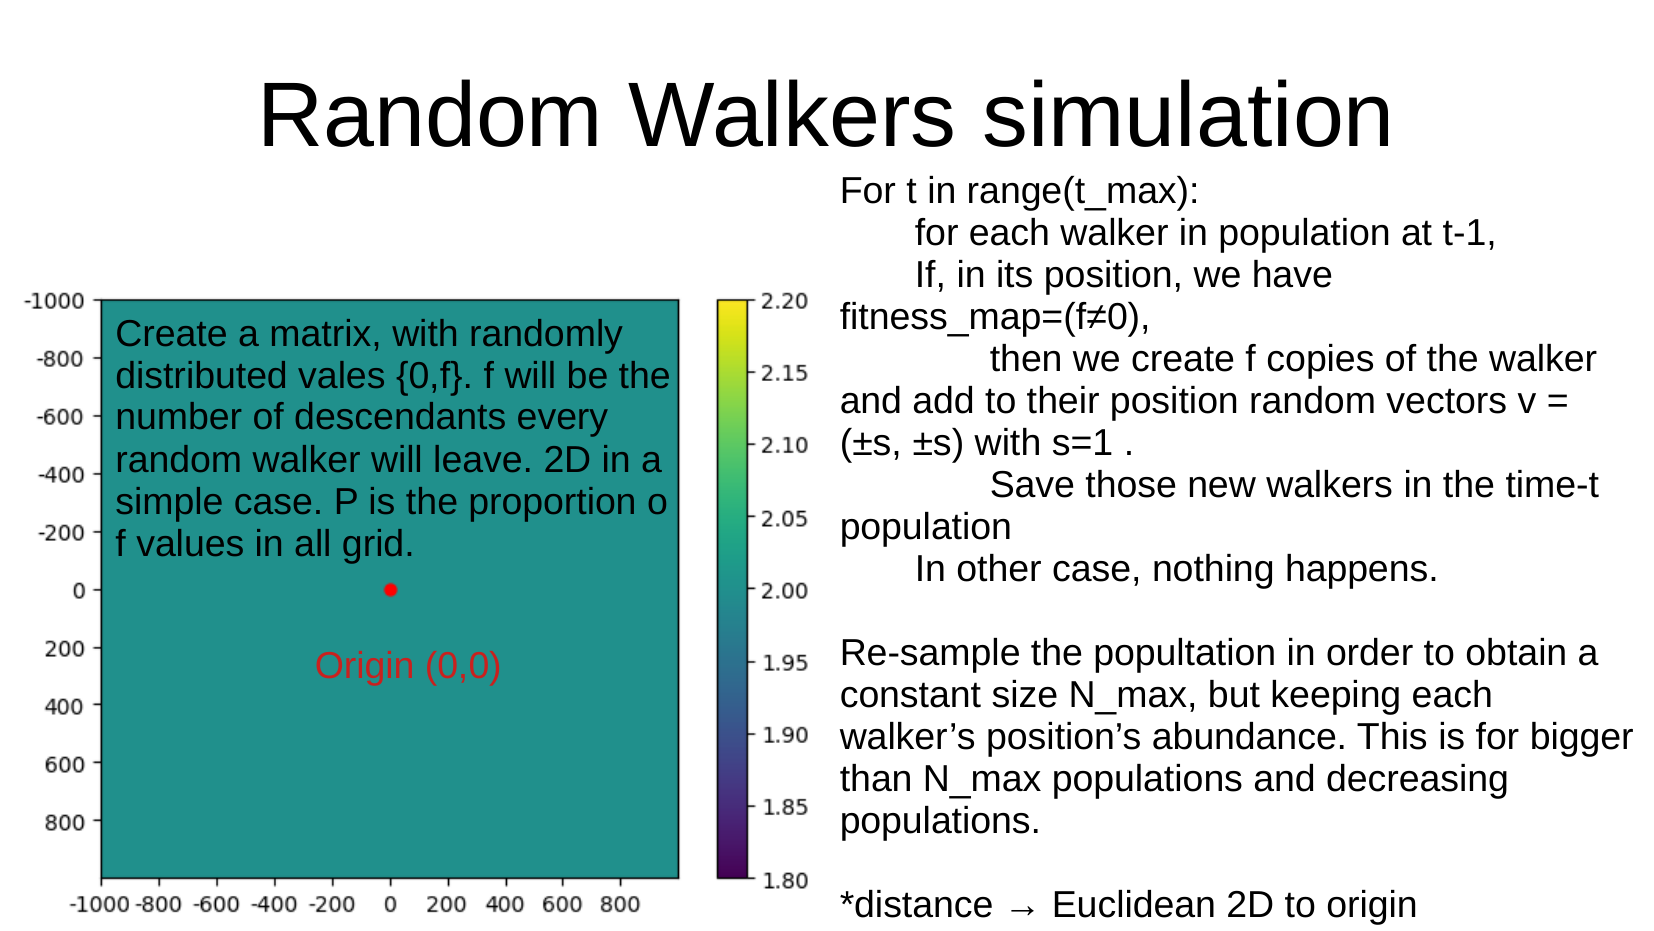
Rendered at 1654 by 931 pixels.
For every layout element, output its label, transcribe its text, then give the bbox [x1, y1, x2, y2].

text_box Origin (0,0) [300, 637, 526, 695]
picture [7, 276, 825, 931]
title Random Walkers simulation [82, 37, 1571, 193]
text_box Create a matrix, with randomly distributed vales {0,f}. f will be the number of descendants every random walker will leave. 2D in a simple case. P is the proportion o f values in all grid. [100, 304, 701, 572]
text_box For t in range(t_max): for each walker in population at t-1, If, in its position, we have fitness_map=(f≠0), then we create f copies of the walker and add to their position random vectors v = (±s, ±s) with s=1 . Save those new walkers in the time-t population In other case, nothing happens. Re-sample the popultation in order to obtain a constant size N_max, but keeping each walker’s position’s abundance. This is for bigger than N_max populations and decreasing populations. *distance → Euclidean 2D to origin [825, 162, 1654, 931]
